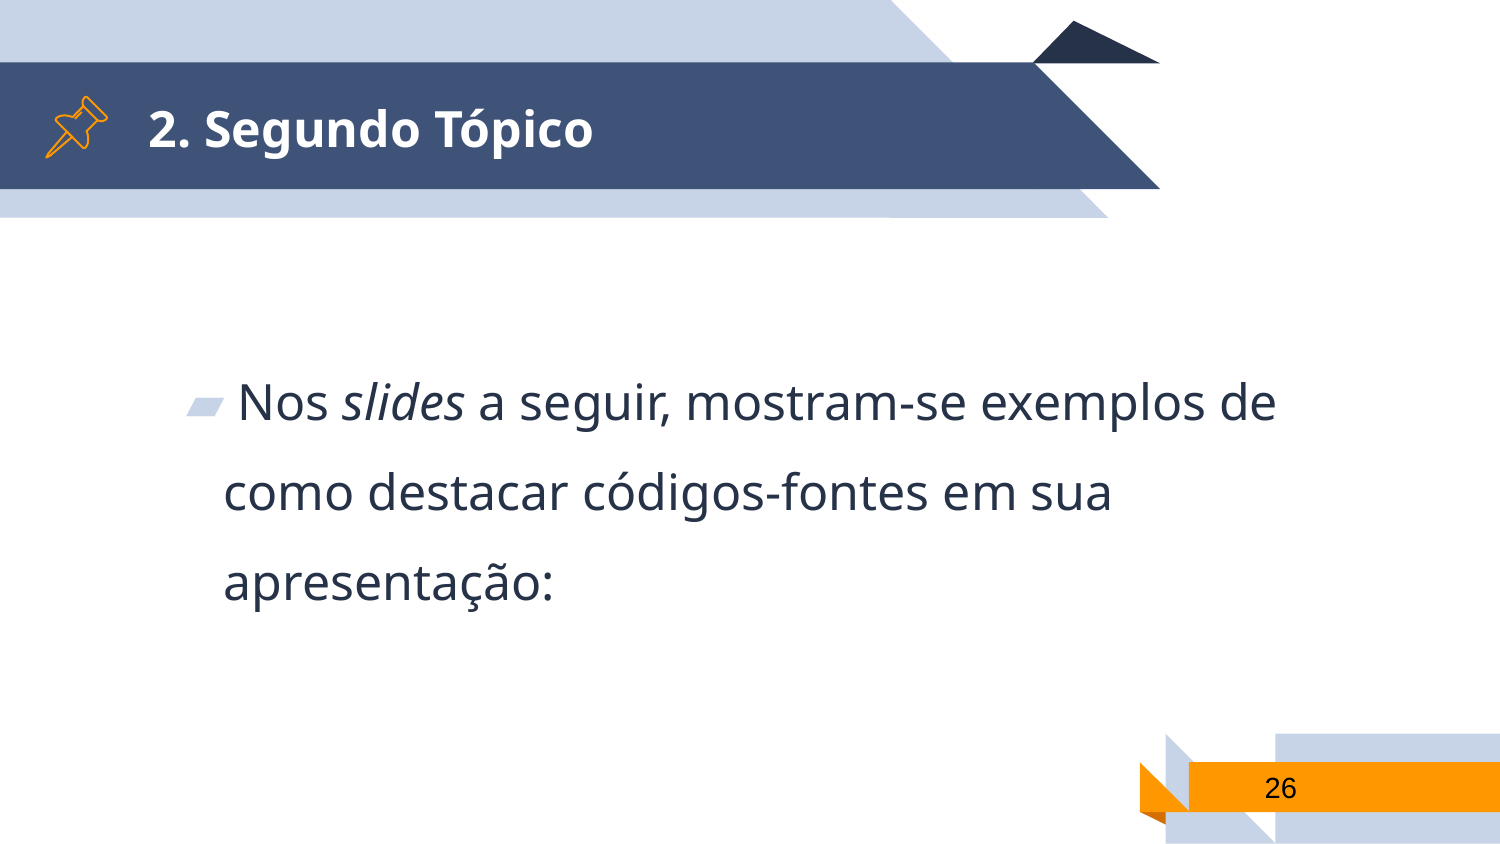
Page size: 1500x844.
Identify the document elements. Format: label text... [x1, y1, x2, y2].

slide_number <number> [1249, 760, 1494, 813]
list Nos slides a seguir, mostram-se exemplos de como destacar códigos-fontes em sua apresentação: [133, 217, 1430, 734]
title 2. Segundo Tópico [133, 64, 1035, 190]
